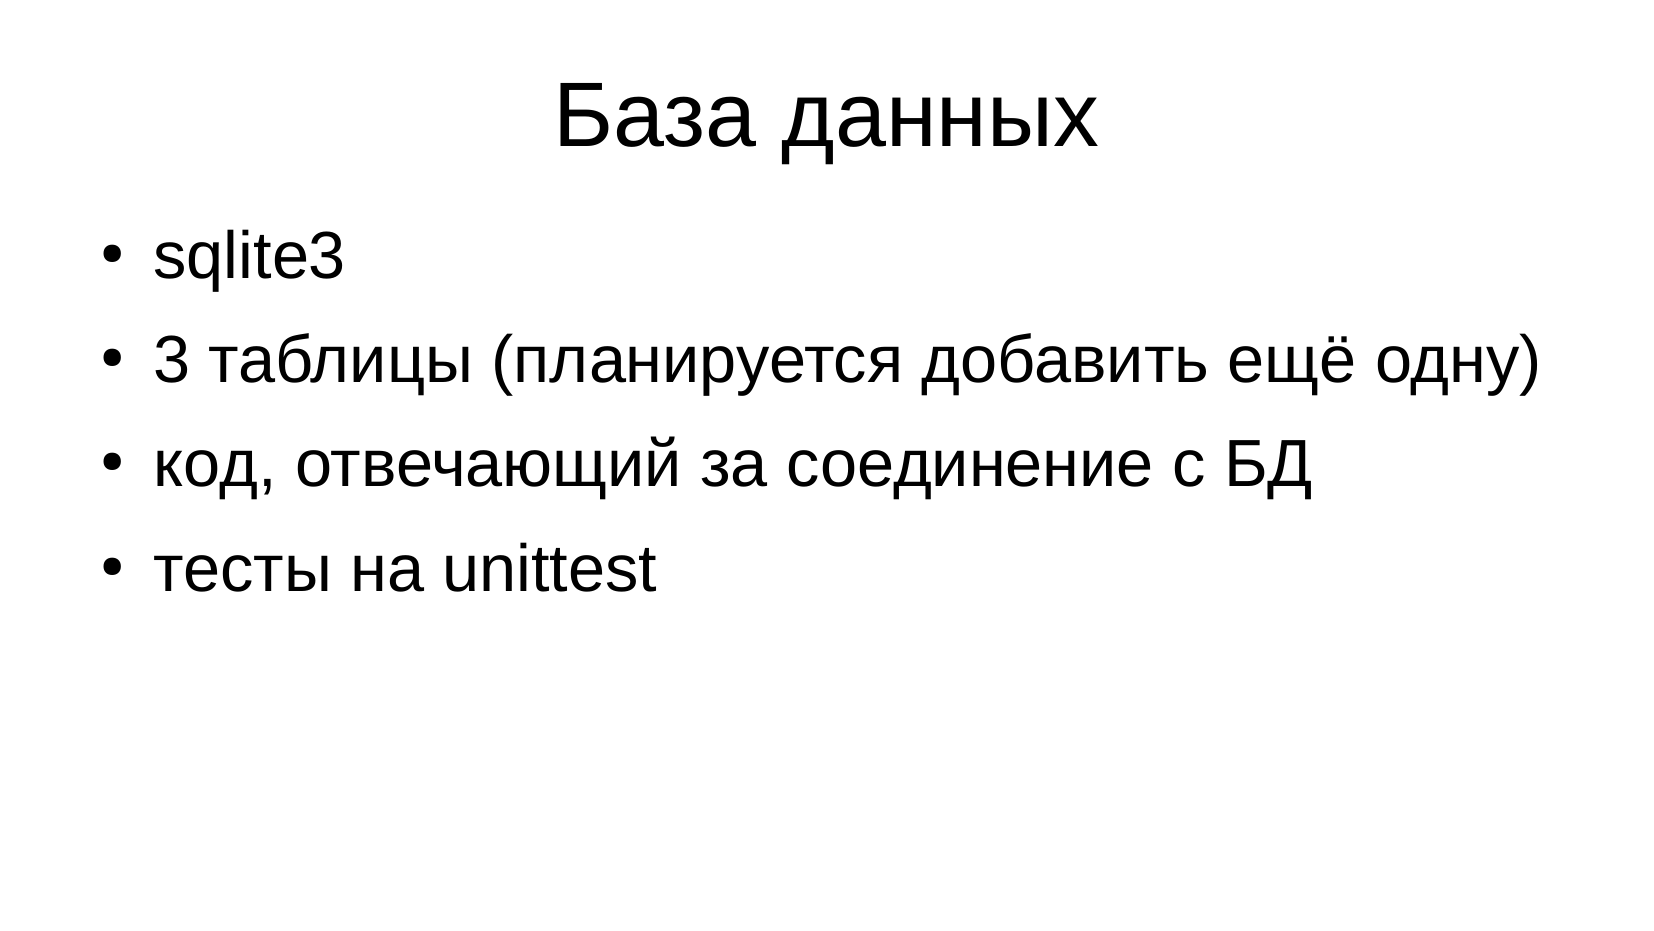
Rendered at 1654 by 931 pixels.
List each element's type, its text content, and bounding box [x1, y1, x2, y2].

list sqlite3 3 таблицы (планируется добавить ещё одну) код, отвечающий за соединение с БД тесты на unittest [82, 217, 1571, 758]
title База данных [82, 37, 1571, 193]
